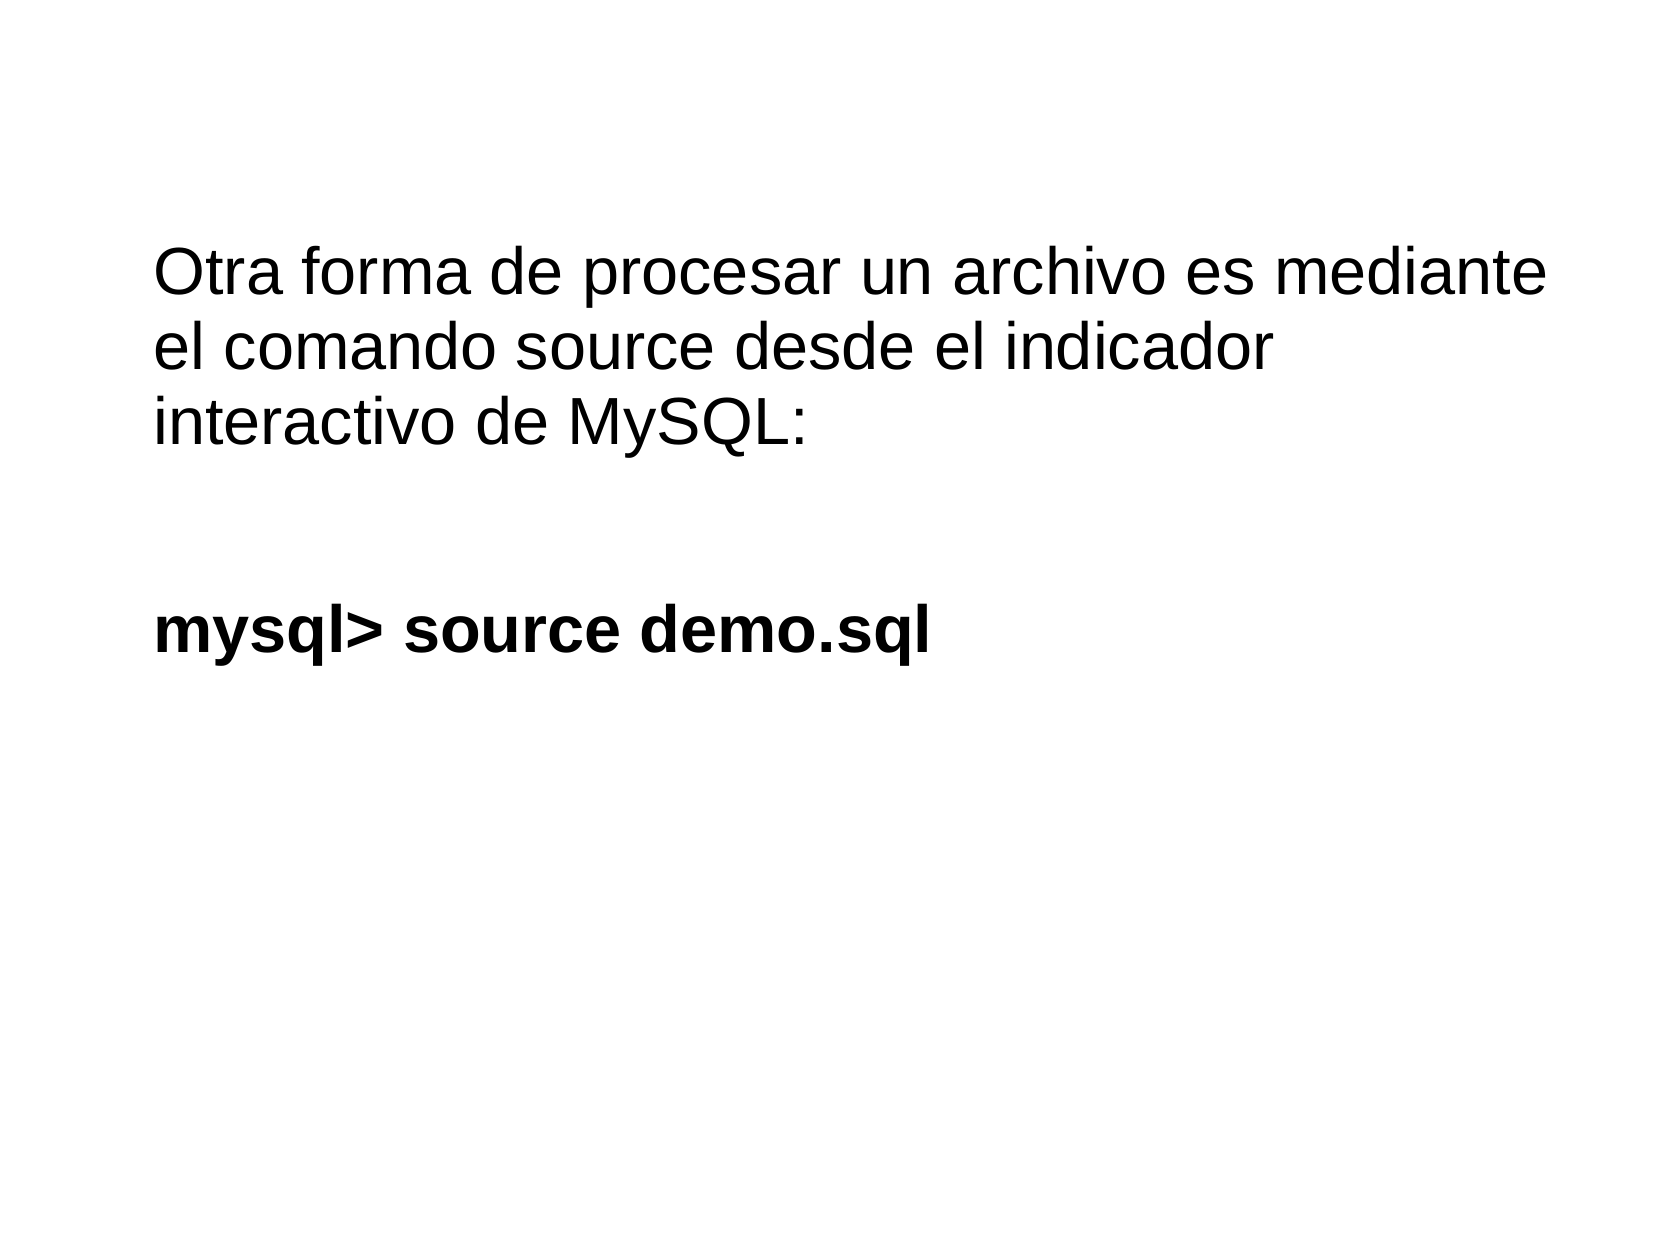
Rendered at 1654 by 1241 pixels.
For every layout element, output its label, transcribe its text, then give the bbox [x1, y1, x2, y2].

list Otra forma de procesar un archivo es mediante el comando source desde el indicador interactivo de MySQL: mysql> source demo.sql [82, 129, 1571, 1010]
